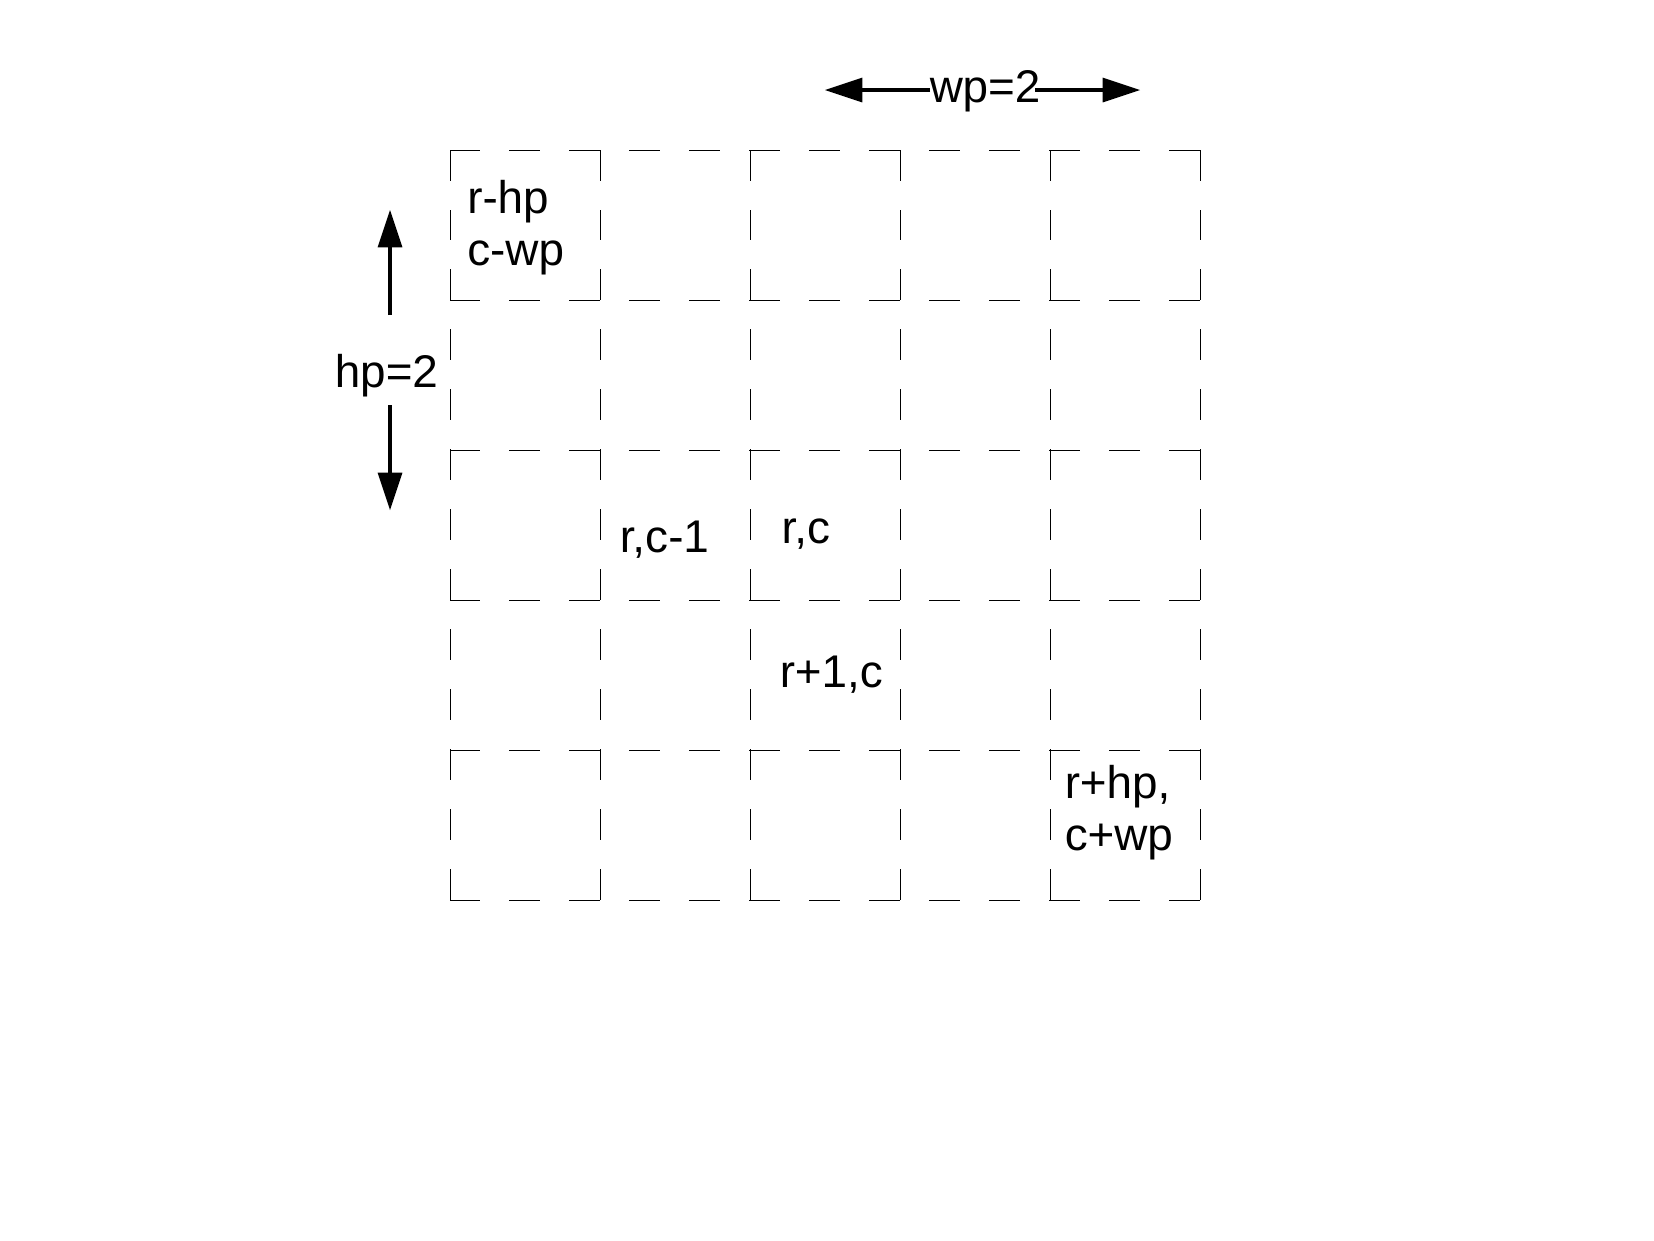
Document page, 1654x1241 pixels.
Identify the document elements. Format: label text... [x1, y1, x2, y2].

text_box r,c-1 [605, 503, 734, 571]
text_box r+1,c [765, 638, 906, 706]
text_box r-hp c-wp [452, 165, 601, 334]
text_box hp=2 [320, 338, 453, 406]
text_box r+hp, c+wp [1050, 750, 1201, 919]
text_box r,c [766, 495, 856, 562]
text_box wp=2 [915, 53, 1056, 121]
